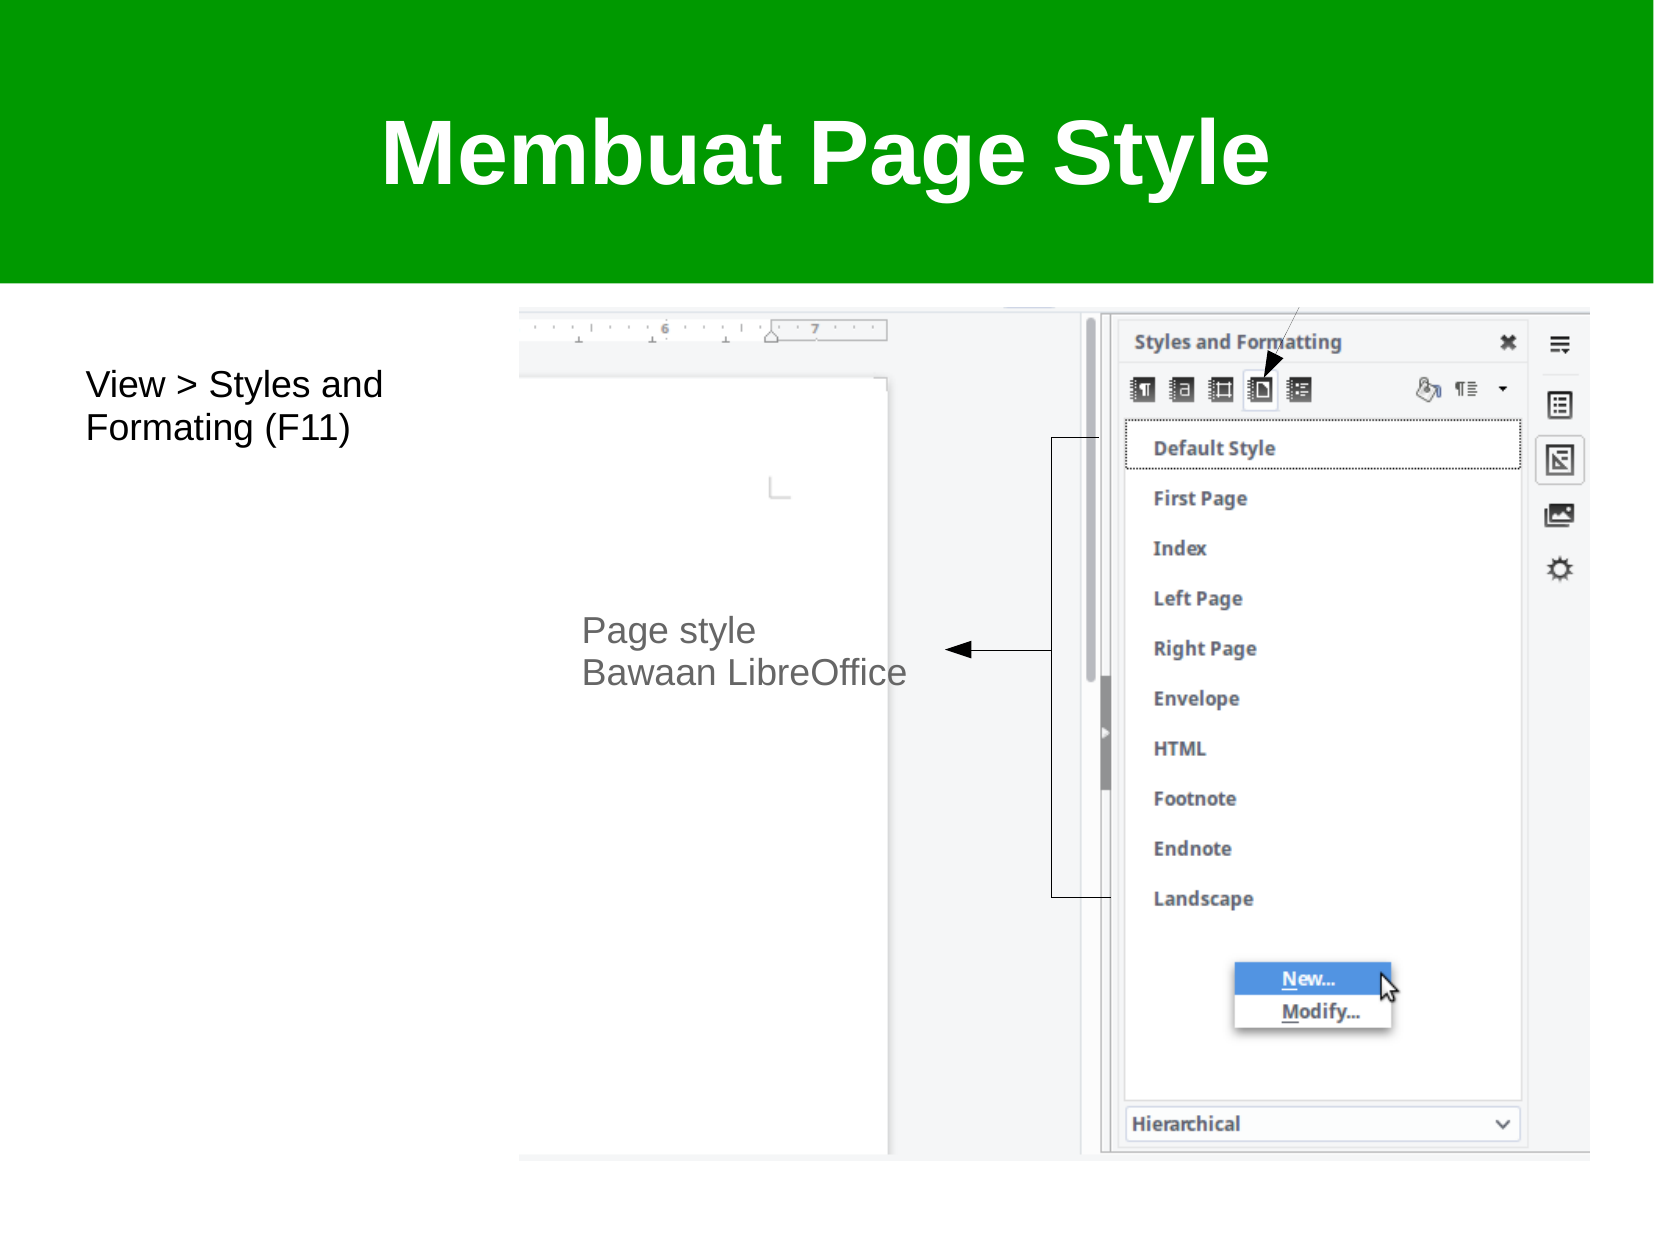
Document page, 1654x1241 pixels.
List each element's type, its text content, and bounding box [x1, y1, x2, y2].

text_box Page style Bawaan LibreOffice [566, 602, 957, 744]
title Membuat Page Style [82, 49, 1571, 257]
text_box View > Styles and Formating (F11) [70, 356, 497, 674]
picture [519, 307, 1590, 1161]
text_box [0, 0, 1654, 284]
